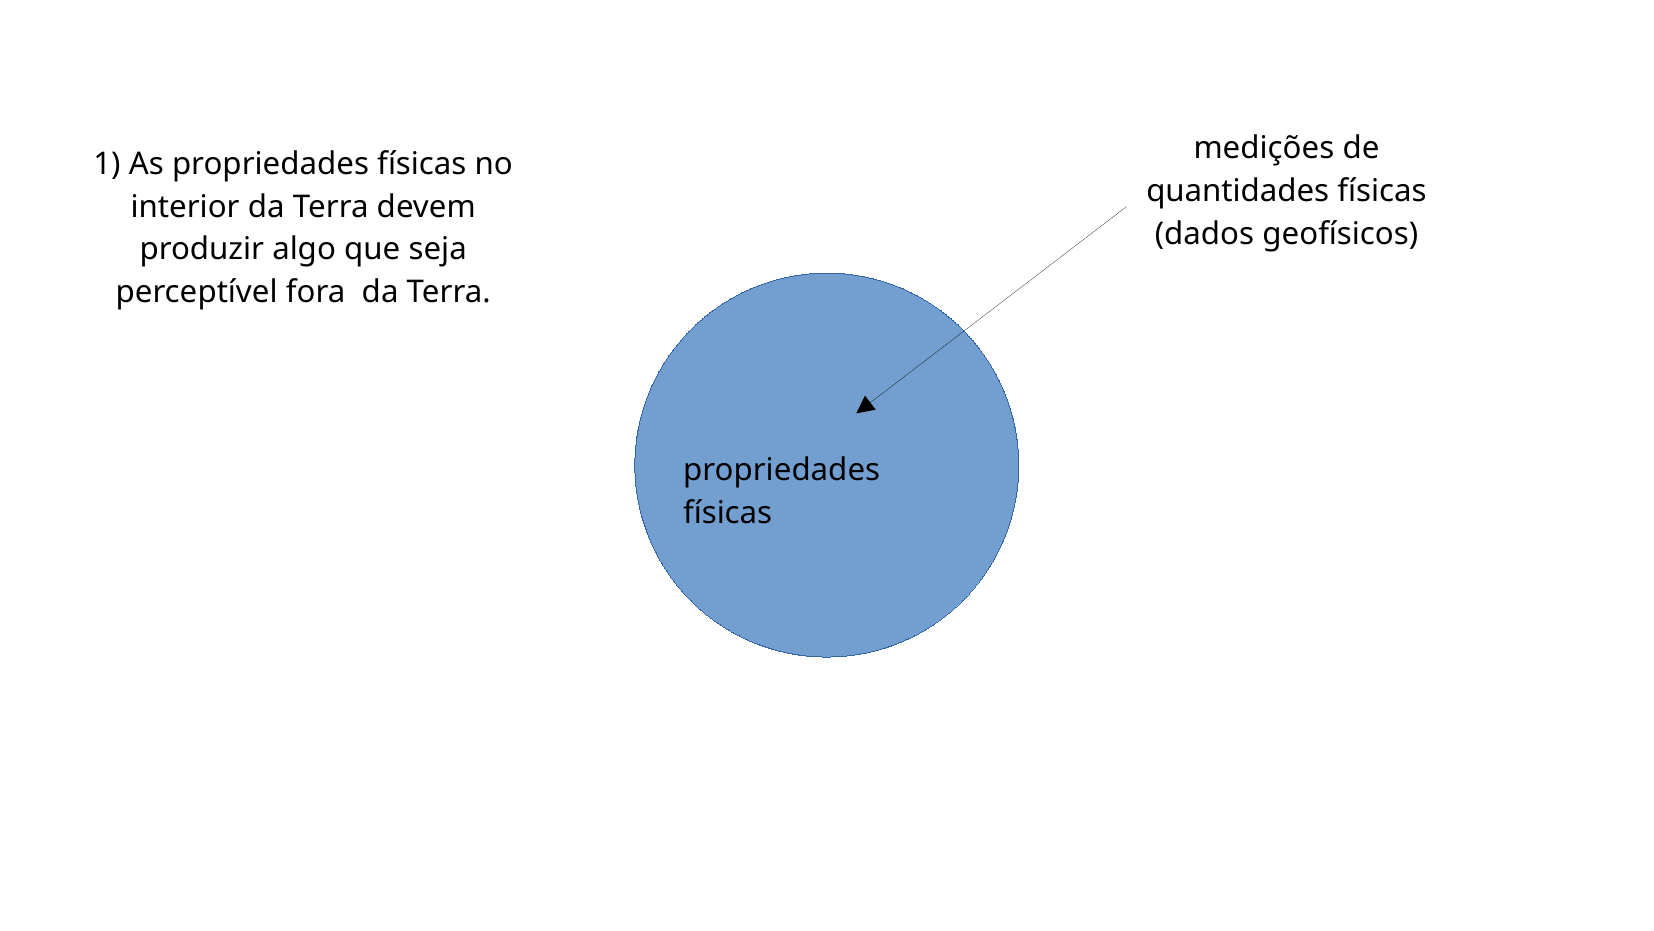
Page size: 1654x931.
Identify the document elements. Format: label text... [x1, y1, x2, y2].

text_box medições de quantidades físicas (dados geofísicos) [1126, 117, 1447, 237]
text_box [634, 273, 1019, 658]
text_box 1) As propriedades físicas no interior da Terra devem produzir algo que seja perceptível fora da Terra. [69, 133, 538, 287]
text_box propriedades físicas [668, 439, 989, 490]
